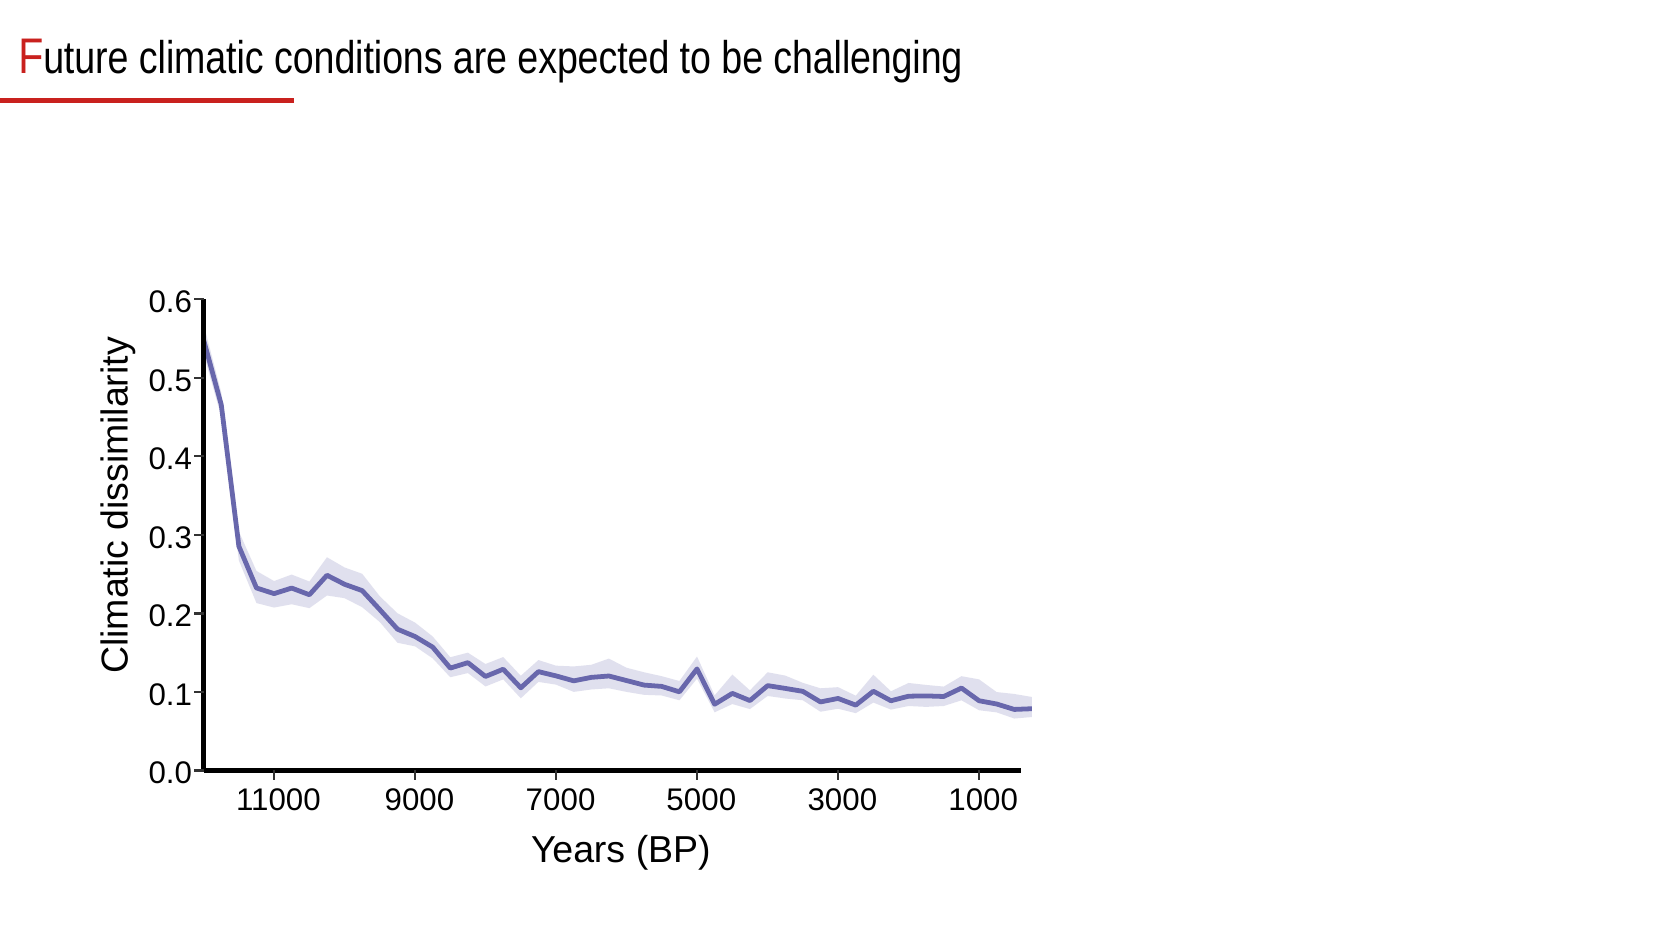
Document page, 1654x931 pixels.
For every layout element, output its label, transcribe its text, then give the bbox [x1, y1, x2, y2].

text_box 0.5 [148, 362, 192, 398]
text_box 0.2 [148, 598, 192, 634]
text_box [0, 147, 204, 678]
text_box 0.6 [148, 284, 192, 320]
text_box [241, 536, 1032, 706]
text_box 11000 [235, 782, 321, 818]
text_box Years (BP) [531, 828, 711, 871]
text_box 0.3 [148, 519, 192, 555]
text_box 9000 [384, 782, 455, 818]
text_box [206, 362, 216, 398]
text_box Future climatic conditions are expected to be challenging [3, 0, 1653, 120]
text_box 0.4 [148, 441, 192, 477]
text_box Climatic dissimilarity [93, 336, 136, 674]
text_box 7000 [525, 782, 596, 818]
text_box [237, 551, 1032, 719]
text_box 1000 [948, 782, 1019, 818]
text_box 0.1 [148, 677, 192, 712]
text_box 3000 [807, 782, 878, 818]
text_box [206, 333, 222, 394]
text_box 0.0 [148, 755, 192, 791]
text_box 5000 [666, 782, 737, 818]
